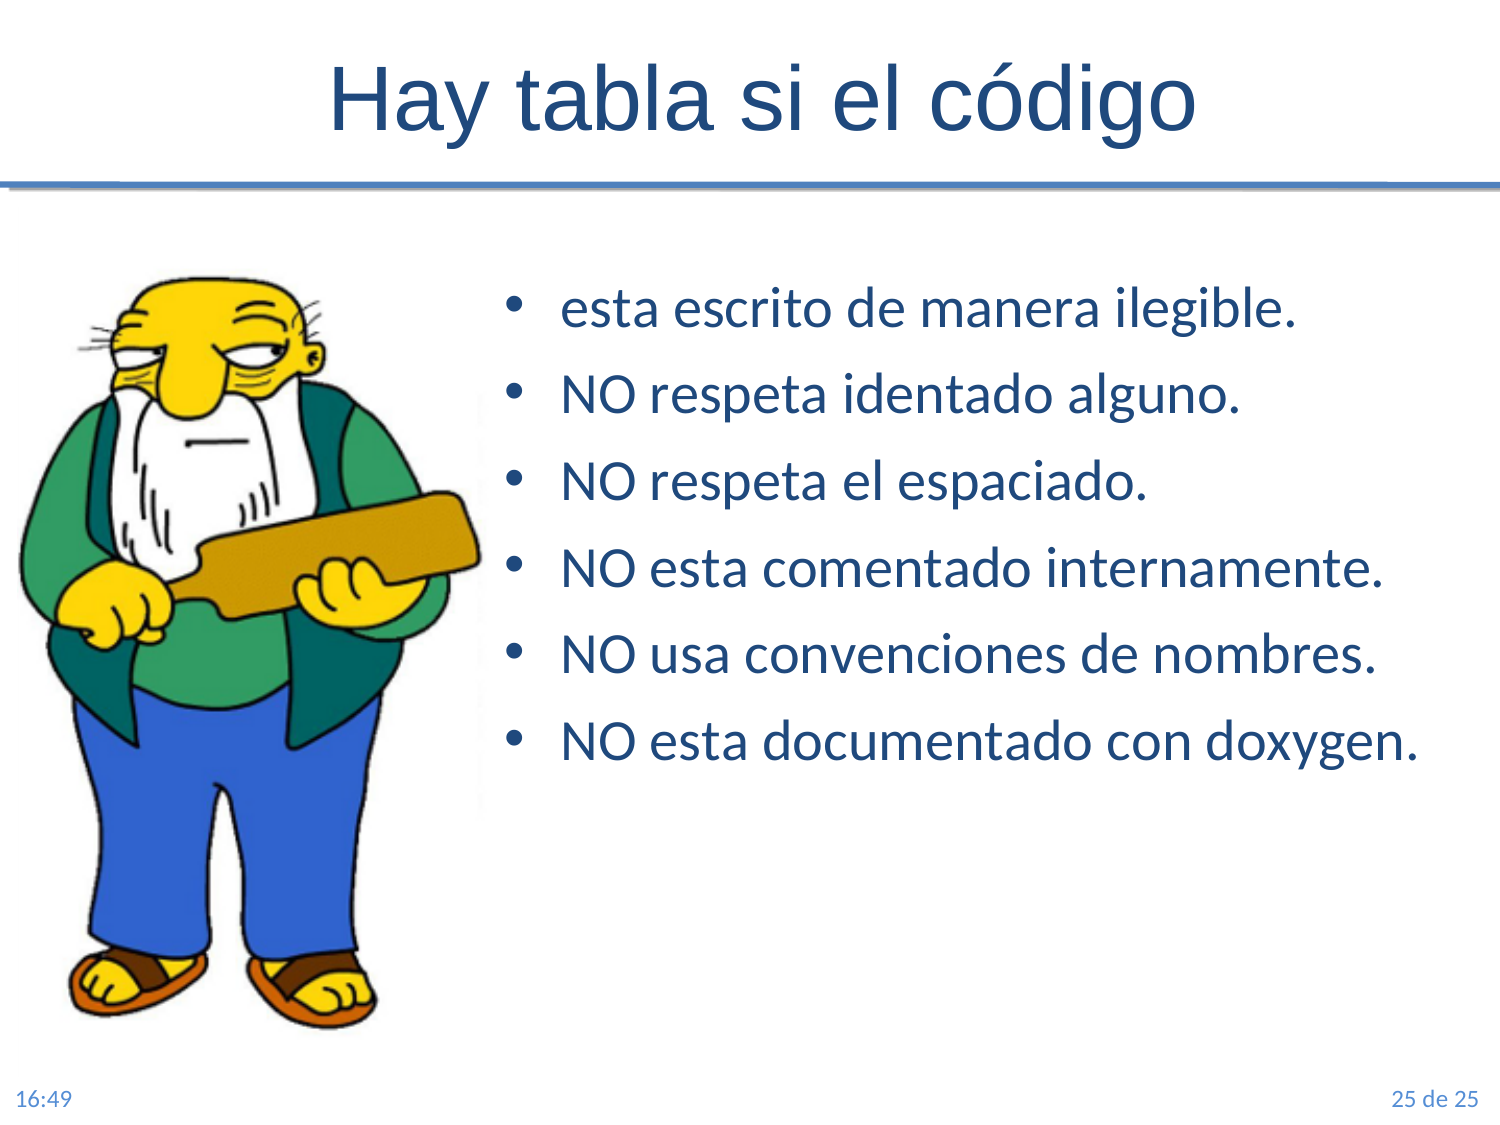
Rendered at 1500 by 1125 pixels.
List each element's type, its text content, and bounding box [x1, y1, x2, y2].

text_box esta escrito de manera ilegible. NO respeta identado alguno. NO respeta el espaciado. NO esta comentado internamente. NO usa convenciones de nombres. NO esta documentado con doxygen. [490, 261, 1500, 1065]
text_box Hay tabla si el código [88, 0, 1439, 181]
text_box <number> de 25 [1352, 1070, 1500, 1125]
text_box 16:49 [0, 1070, 124, 1125]
picture [17, 207, 497, 1077]
